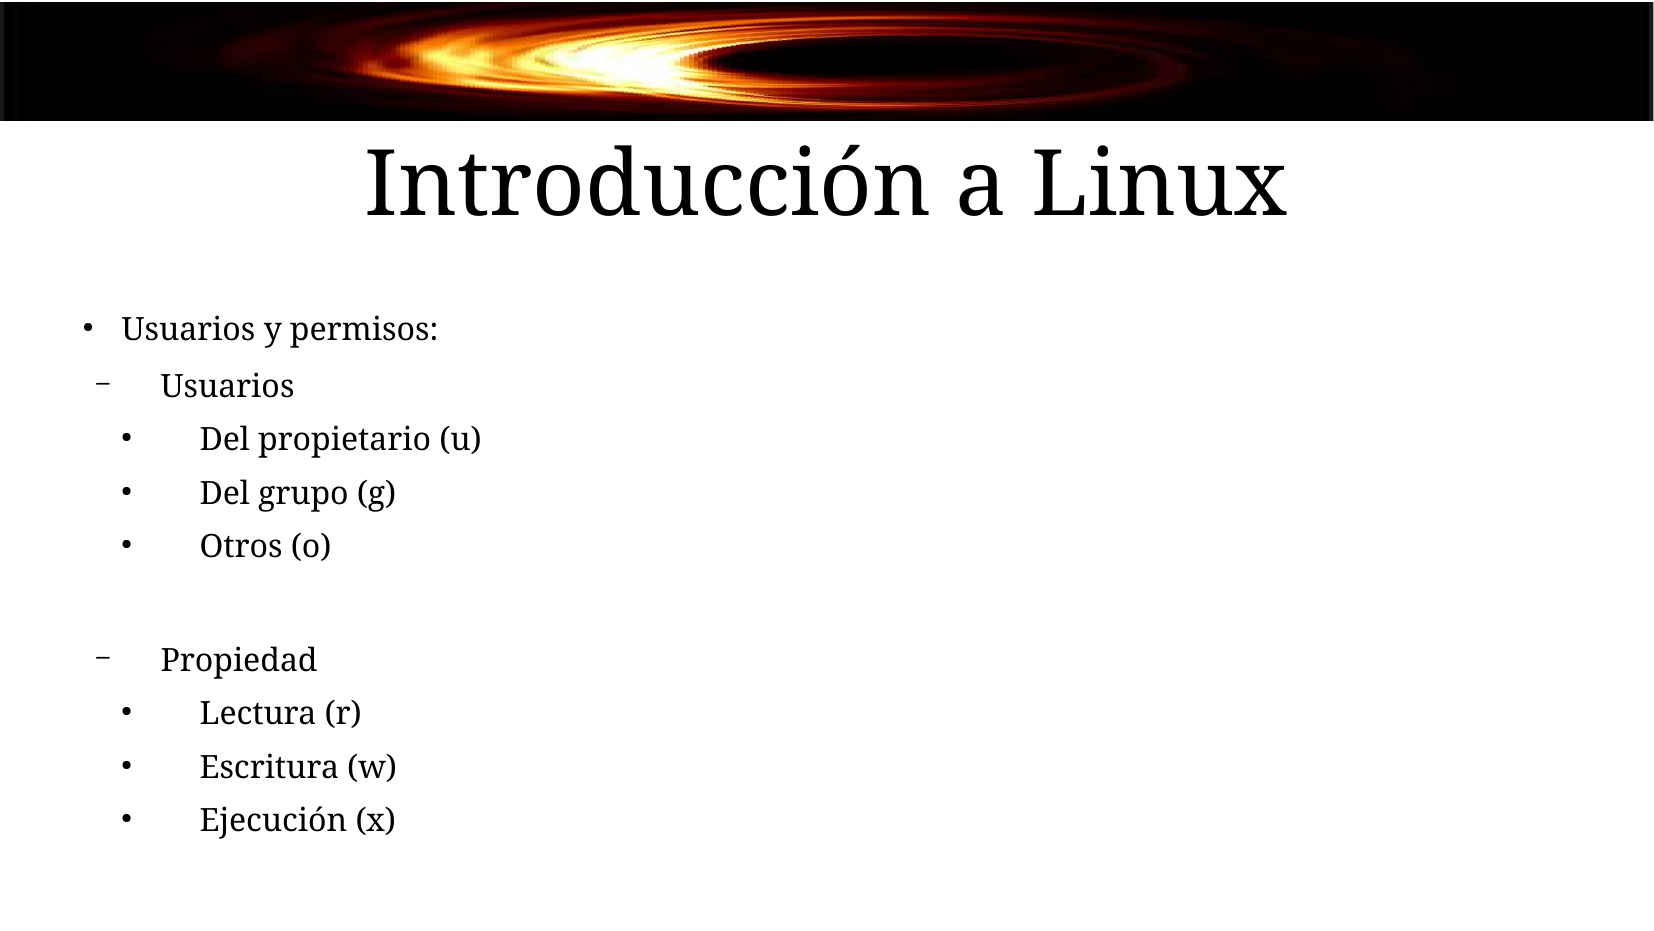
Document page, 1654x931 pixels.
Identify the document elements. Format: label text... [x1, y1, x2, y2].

list Usuarios y permisos: Usuarios Del propietario (u) Del grupo (g) Otros (o) Propiedad Lectura (r) Escritura (w) Ejecución (x) [82, 306, 1571, 846]
picture [0, 2, 1654, 121]
title Introducción a Linux [82, 121, 1571, 258]
